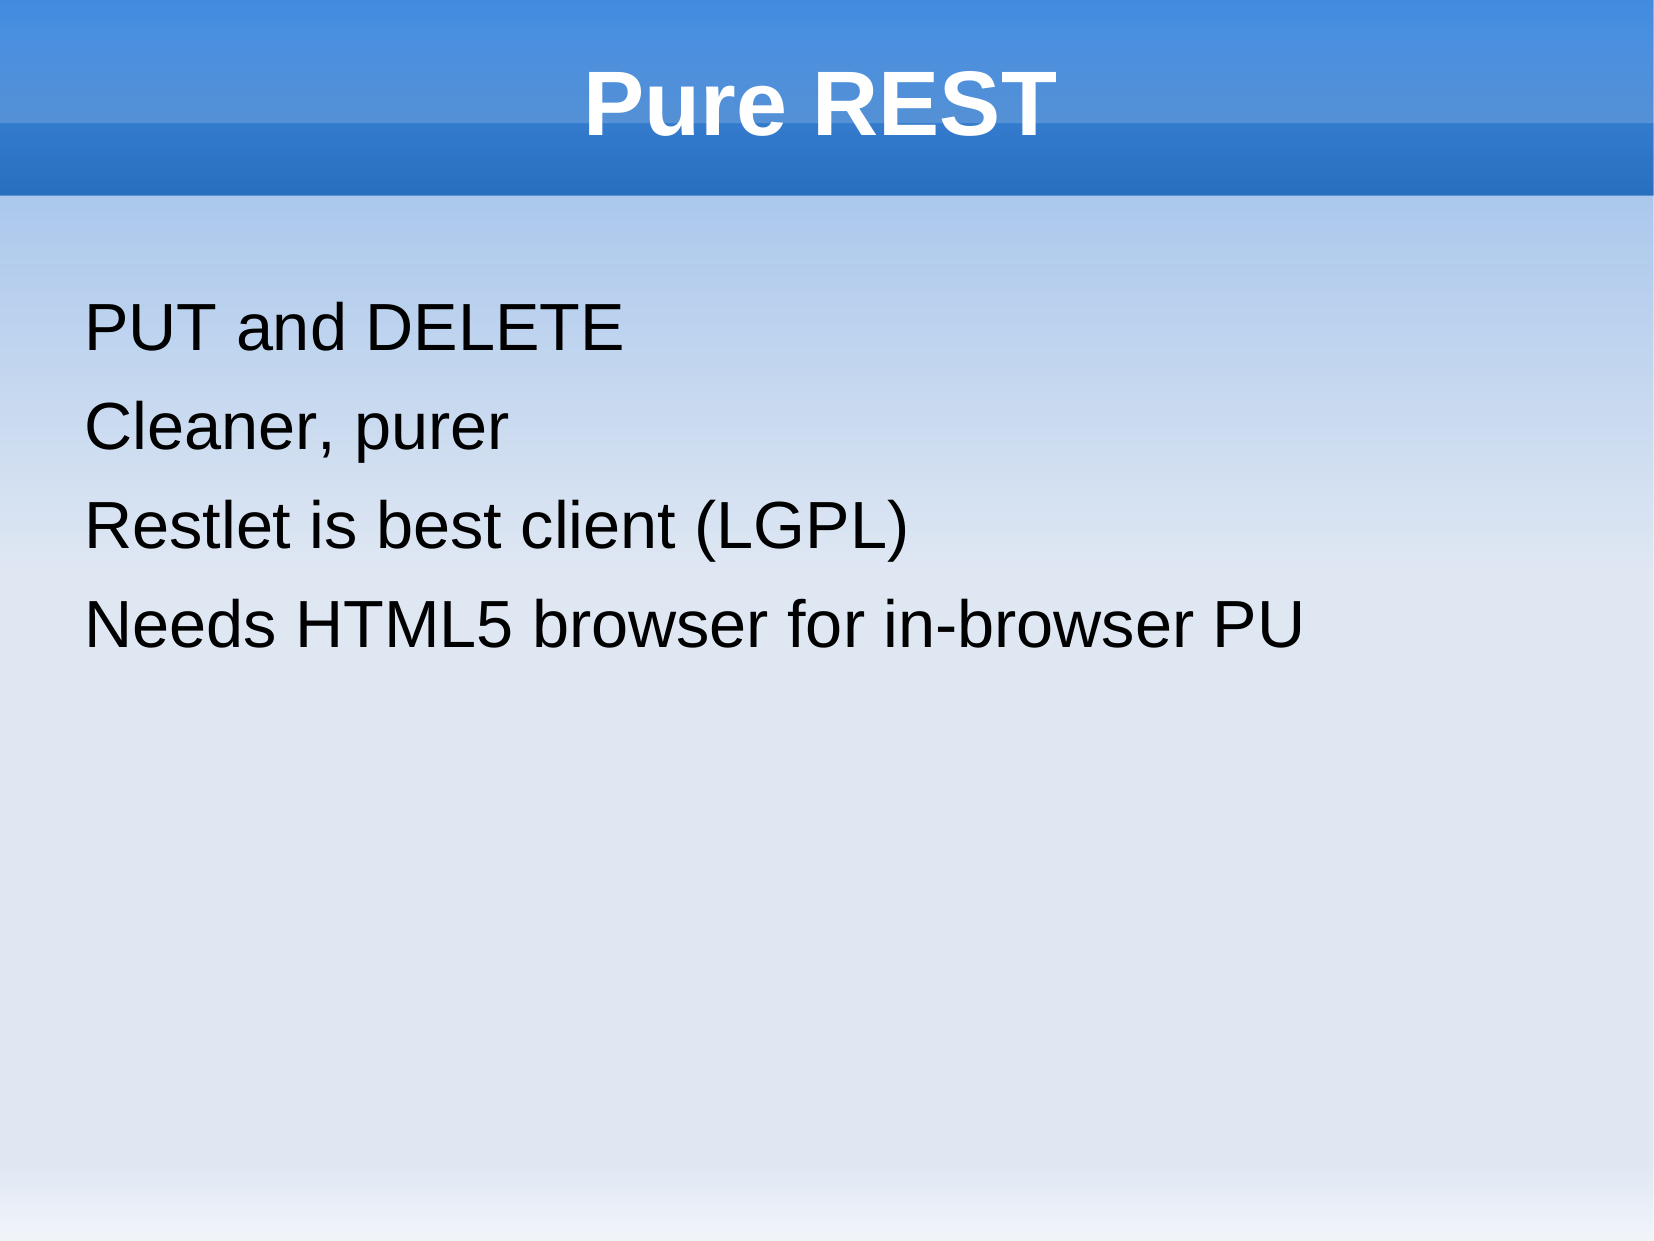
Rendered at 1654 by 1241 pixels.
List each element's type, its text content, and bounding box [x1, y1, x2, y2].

title Pure REST [76, 0, 1565, 208]
picture [0, 0, 1654, 1241]
list PUT and DELETE Cleaner, purer Restlet is best client (LGPL) Needs HTML5 browser for in-browser PU [82, 290, 1571, 1109]
